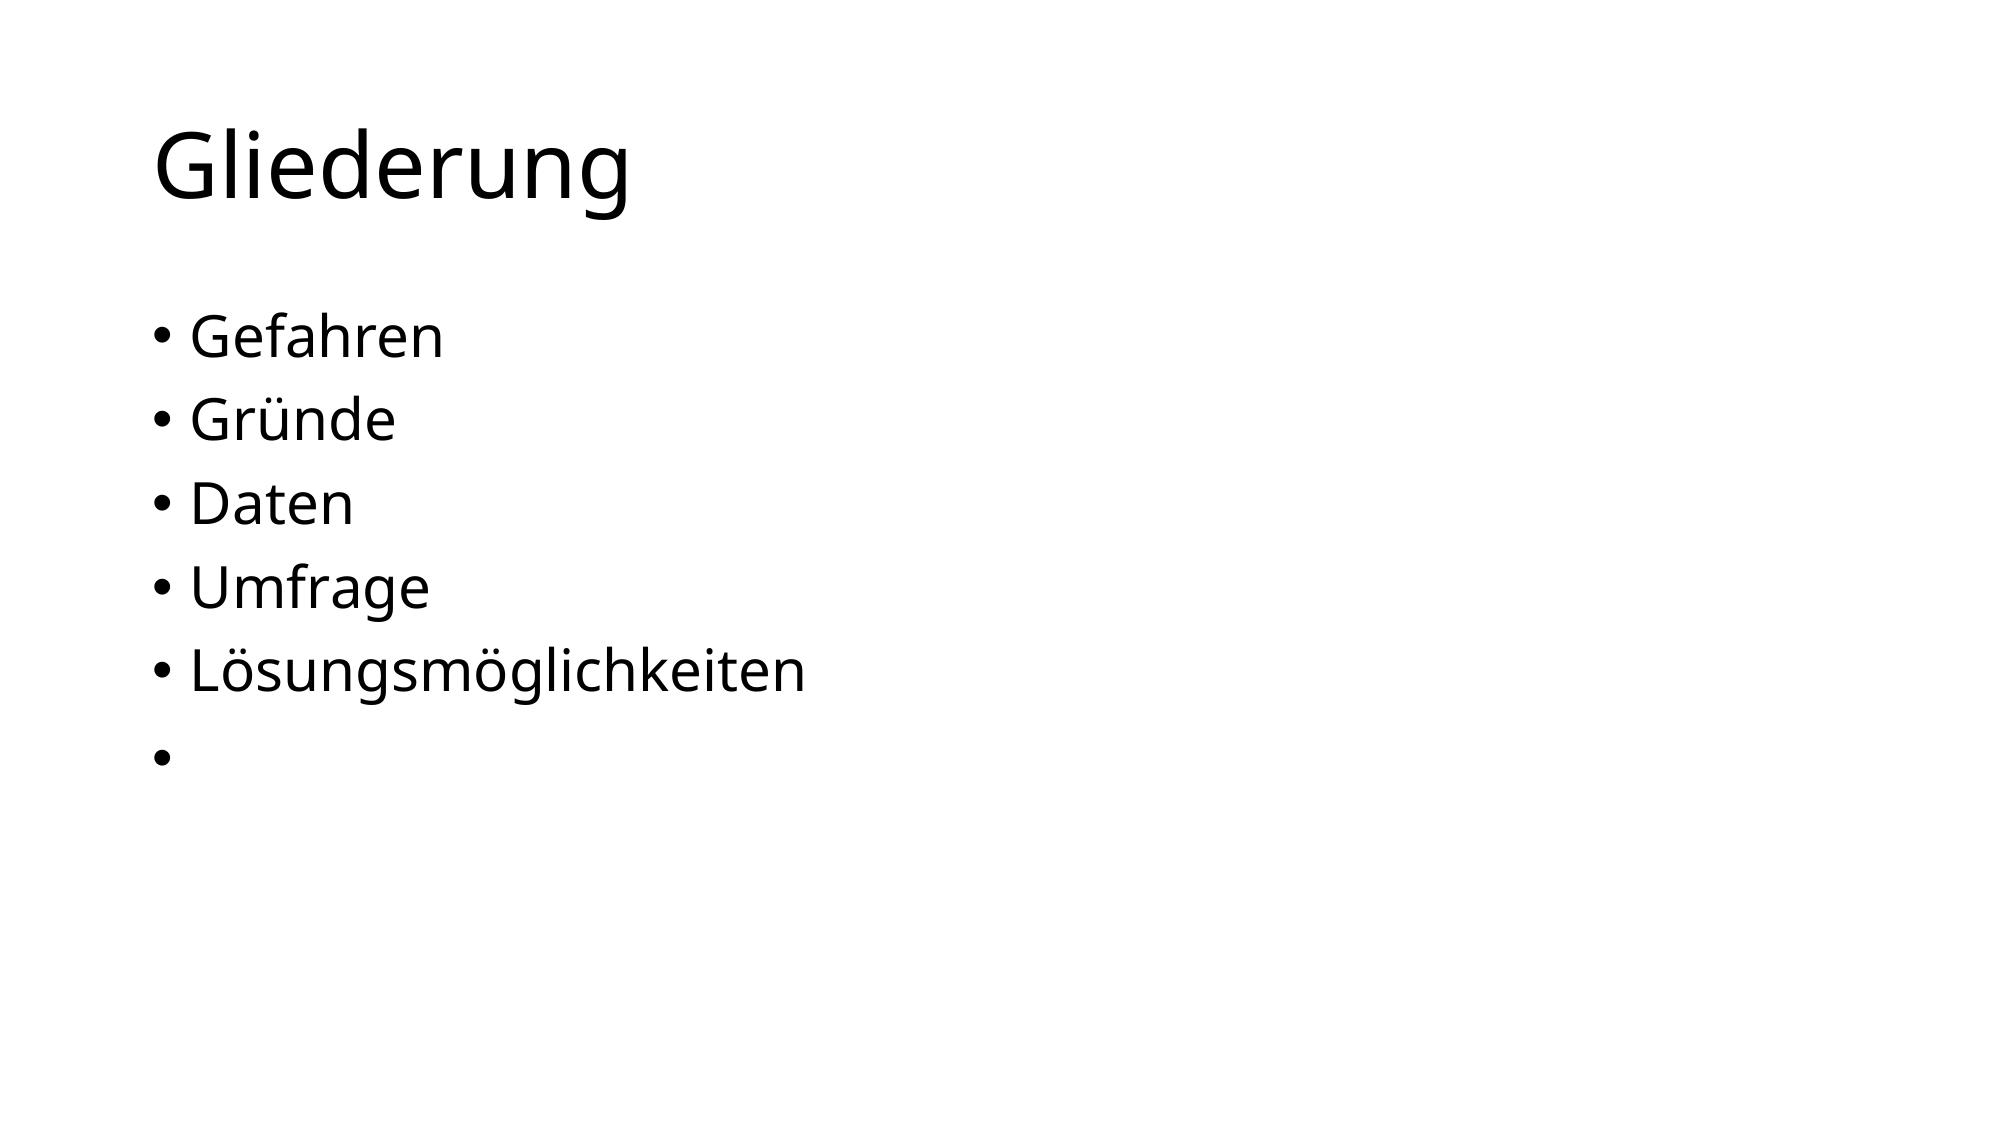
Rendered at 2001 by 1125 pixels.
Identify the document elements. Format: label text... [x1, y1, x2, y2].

title Gliederung [137, 59, 1863, 278]
list Gefahren Gründe Daten Umfrage Lösungsmöglichkeiten [137, 299, 1863, 1014]
